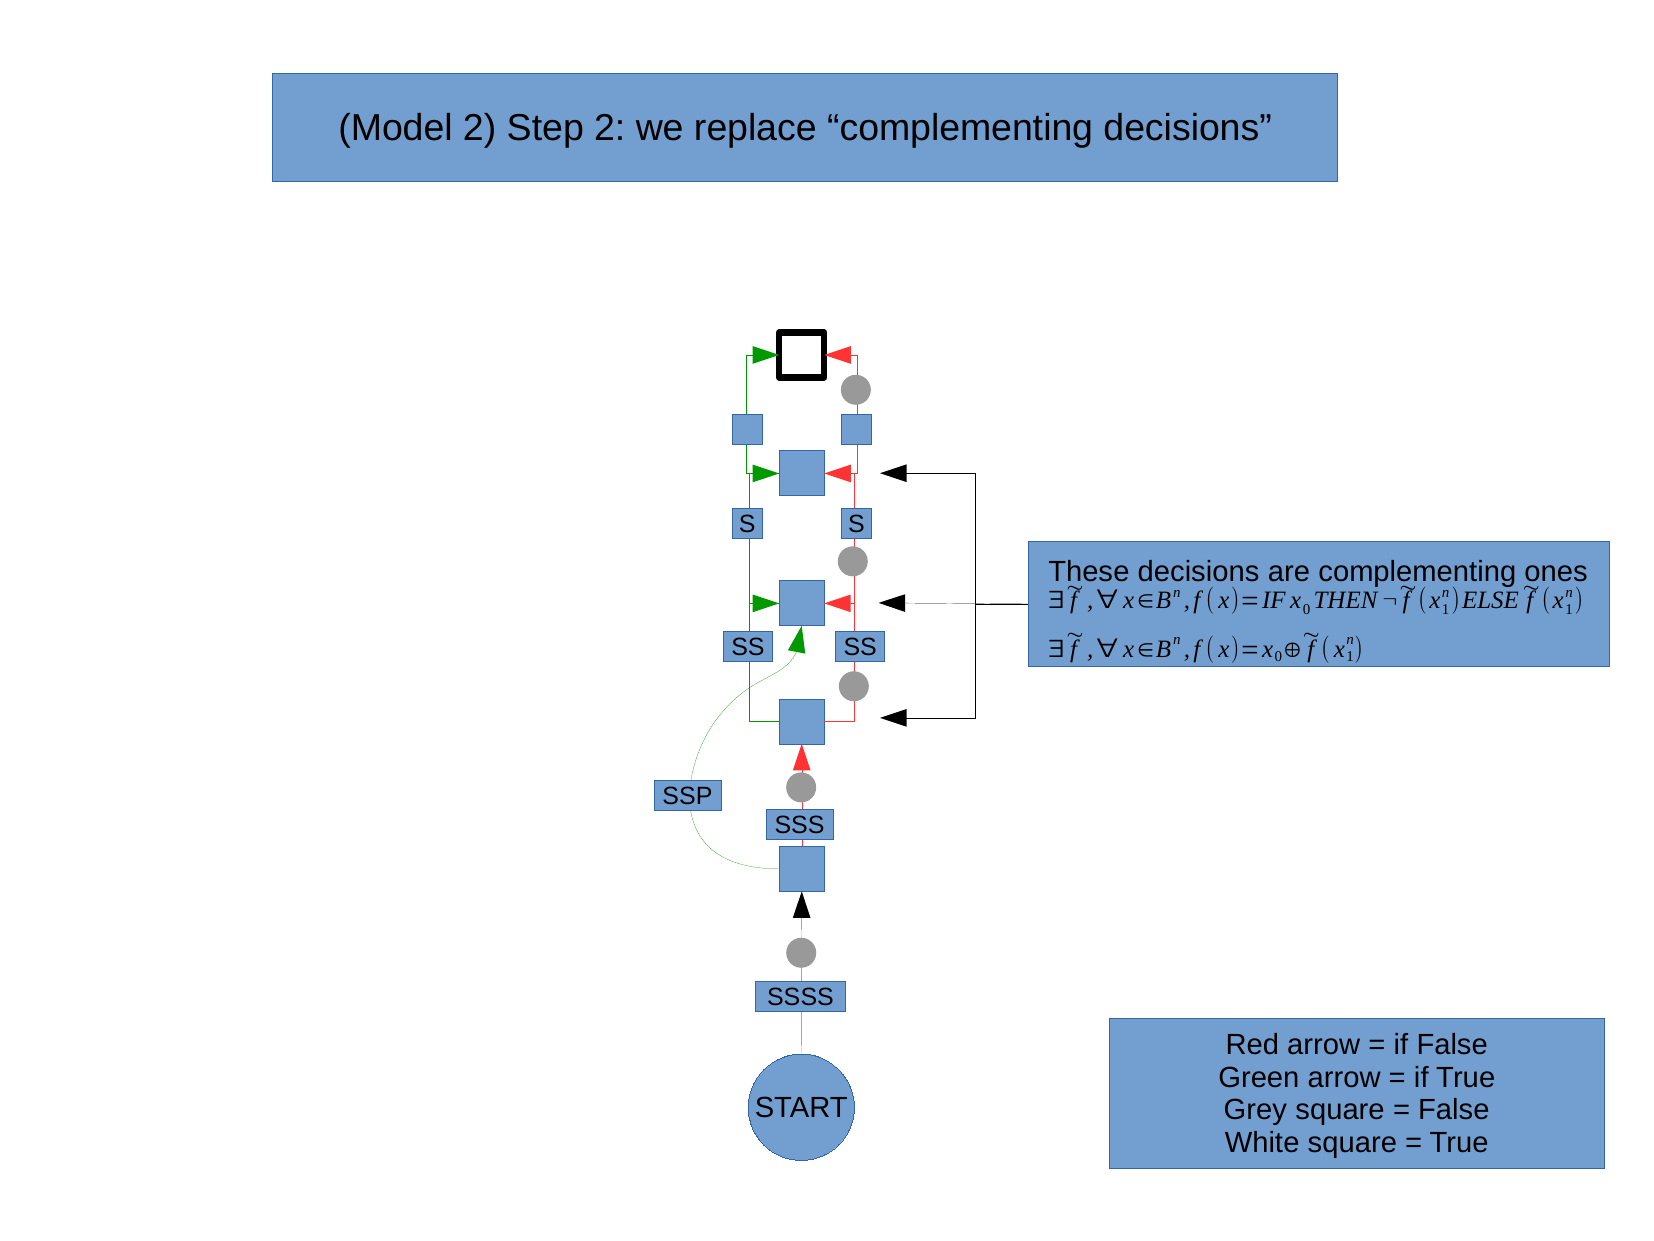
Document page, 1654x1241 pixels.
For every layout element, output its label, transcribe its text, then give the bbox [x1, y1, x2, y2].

text_box Red arrow = if False Green arrow = if True Grey square = False White square = True [1109, 1018, 1605, 1169]
text_box [786, 772, 817, 803]
text_box SS [835, 631, 885, 662]
text_box [779, 450, 825, 496]
text_box [779, 580, 825, 626]
text_box [837, 546, 868, 577]
text_box [786, 937, 817, 968]
text_box SSP [654, 780, 722, 811]
text_box (Model 2) Step 2: we replace “complementing decisions” [272, 73, 1338, 182]
text_box S [732, 508, 763, 539]
text_box [840, 374, 871, 405]
chart [1041, 583, 1589, 619]
chart [1041, 630, 1370, 666]
text_box SS [723, 631, 773, 662]
text_box S [841, 508, 872, 539]
text_box [779, 846, 825, 892]
text_box These decisions are complementing ones [1028, 541, 1610, 667]
text_box [732, 414, 763, 445]
text_box [779, 332, 825, 378]
text_box START [748, 1054, 855, 1161]
text_box SSS [766, 809, 834, 840]
text_box [779, 699, 825, 745]
text_box [838, 671, 869, 702]
text_box SSSS [755, 981, 846, 1012]
text_box [841, 414, 872, 445]
